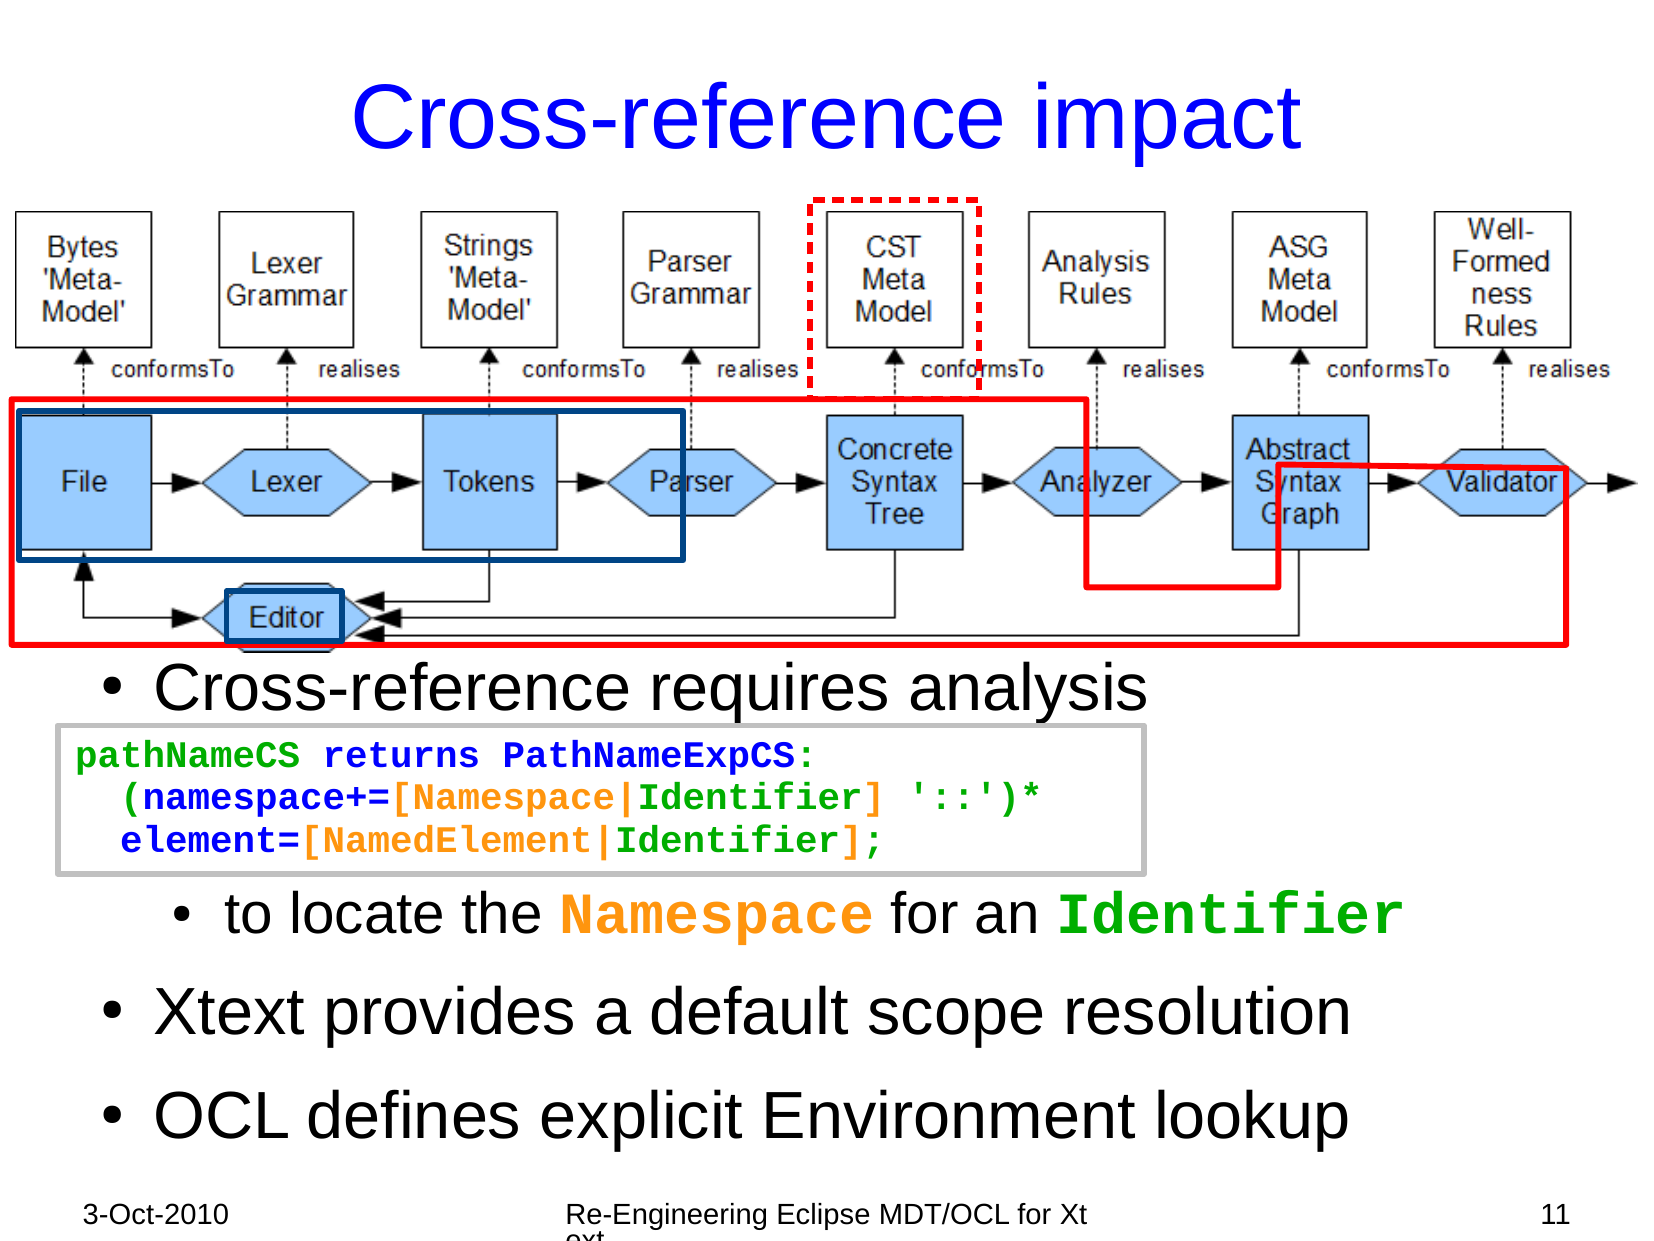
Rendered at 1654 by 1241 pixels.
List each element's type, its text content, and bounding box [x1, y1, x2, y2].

list Cross-reference requires analysis to locate the Namespace for an Identifier Xtext provides a default scope resolution OCL defines explicit Environment lookup [82, 649, 1571, 1182]
title Cross-reference impact [82, 56, 1571, 177]
picture [15, 211, 1638, 653]
text_box [809, 199, 979, 396]
text_box pathNameCS returns PathNameExpCS: (namespace+=[Namespace|Identifier] '::')* element=[NamedElement|Identifier]; [57, 725, 1144, 874]
text_box [226, 591, 342, 642]
picture [15, 211, 809, 396]
picture [15, 403, 1563, 641]
text_box [19, 410, 684, 561]
